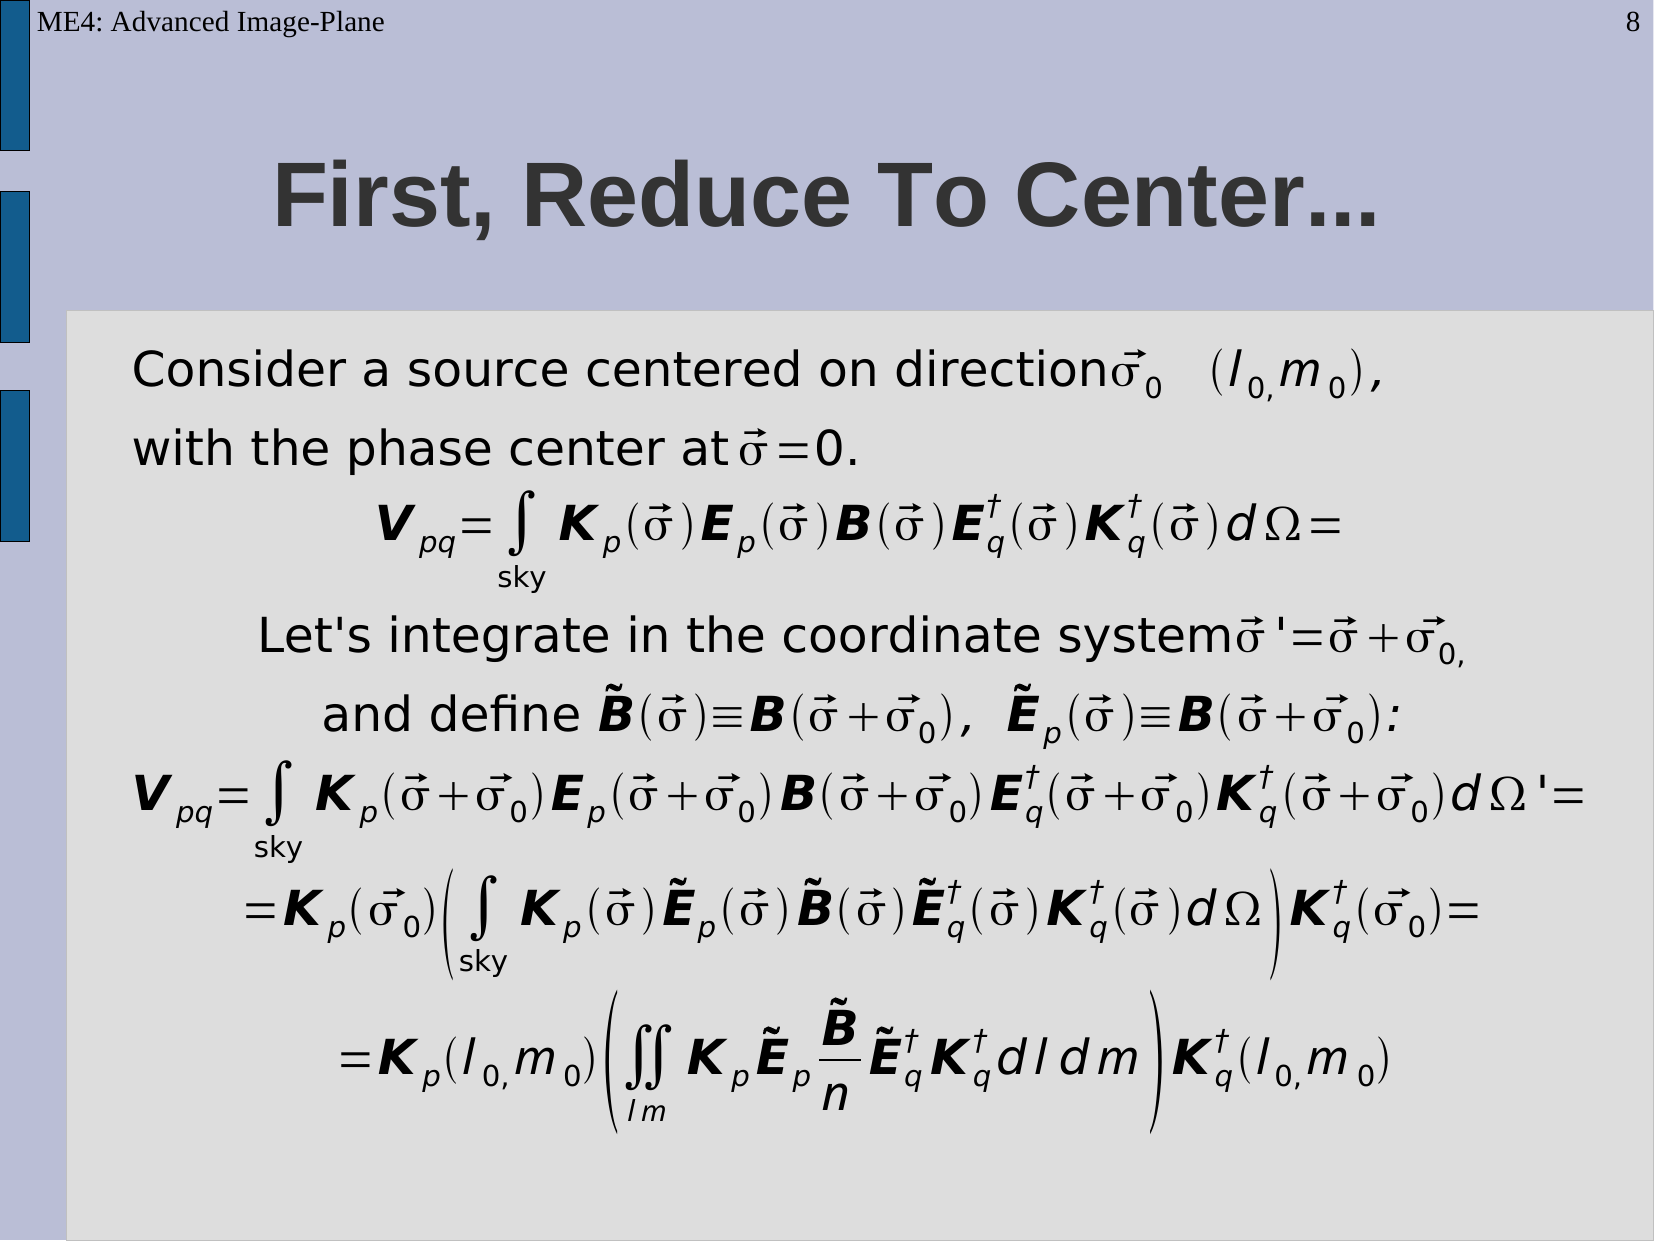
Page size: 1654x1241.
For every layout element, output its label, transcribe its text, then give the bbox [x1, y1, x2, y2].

chart [125, 330, 1595, 1211]
title First, Reduce To Center... [121, 91, 1534, 299]
